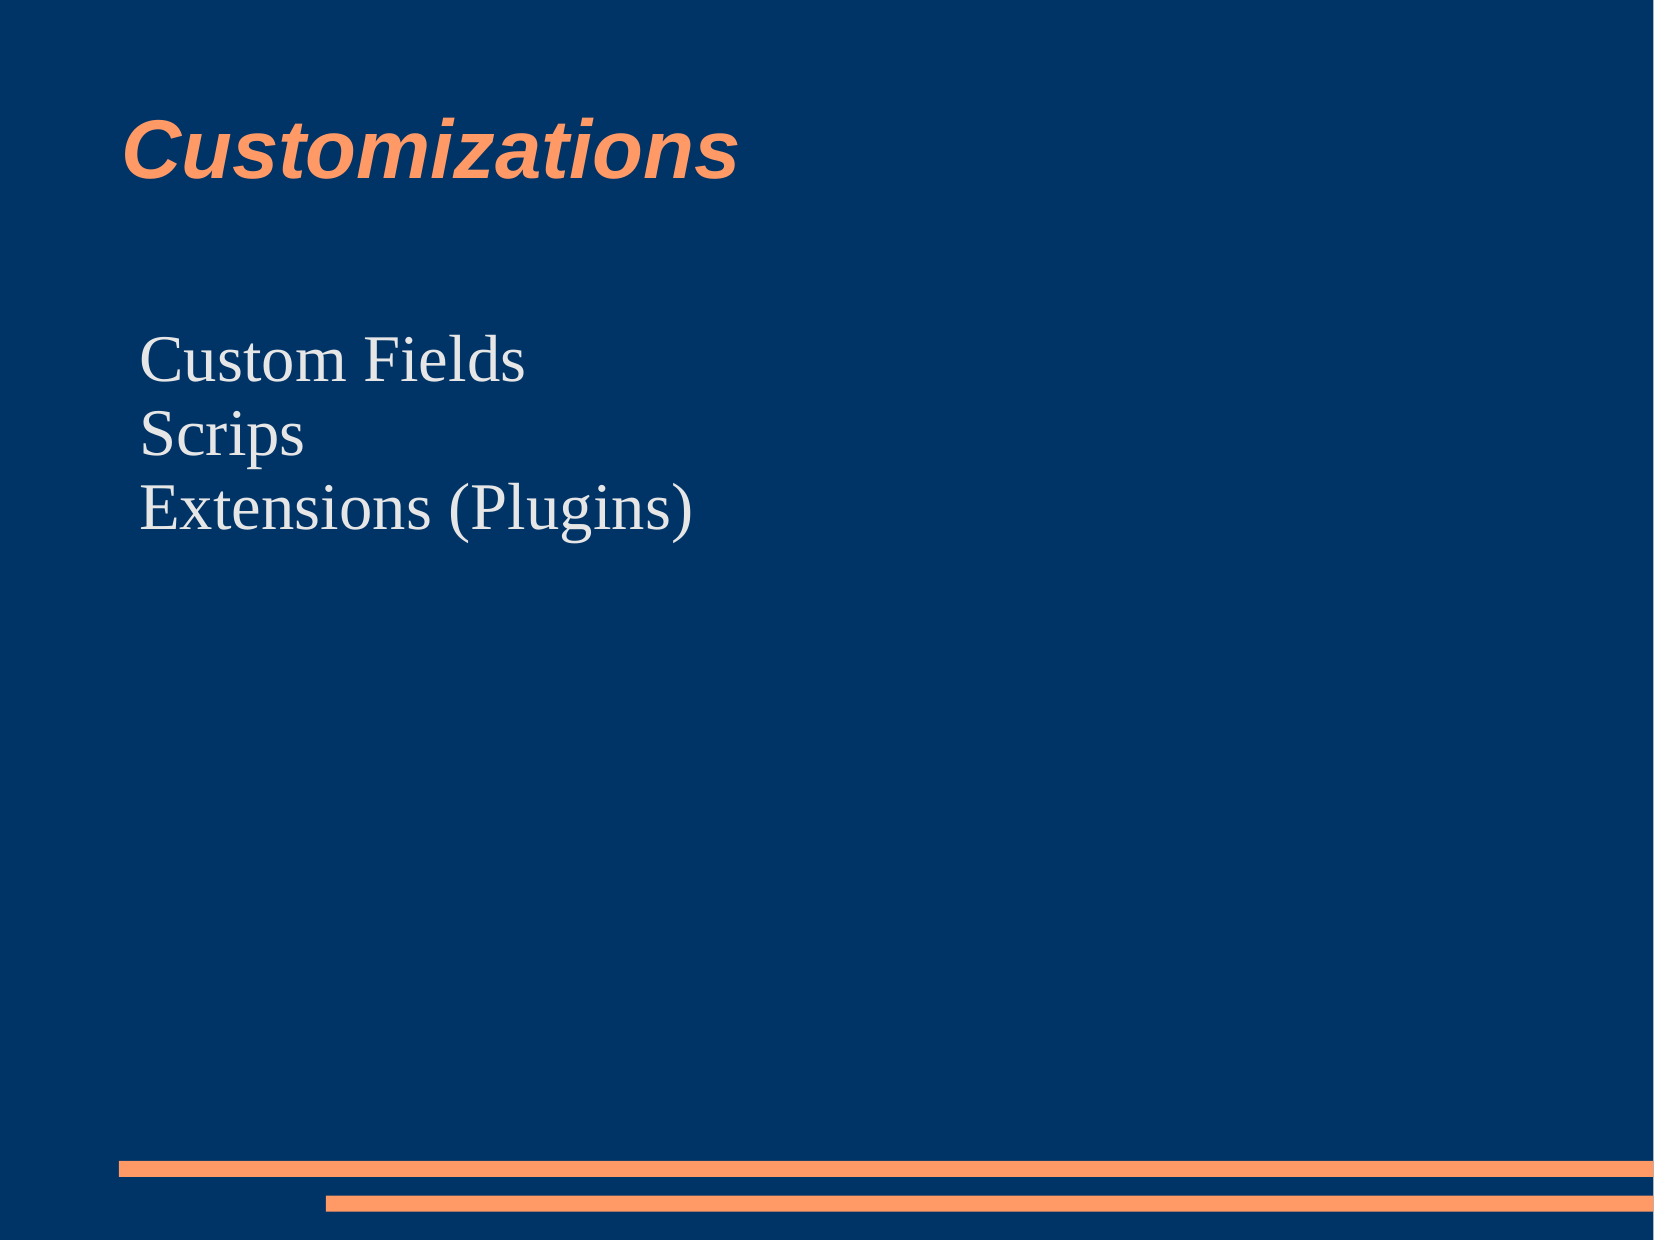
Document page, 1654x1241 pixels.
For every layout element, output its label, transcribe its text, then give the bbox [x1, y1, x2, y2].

list Custom Fields Scrips Extensions (Plugins) [121, 322, 1561, 1118]
title Customizations [121, 53, 1534, 247]
